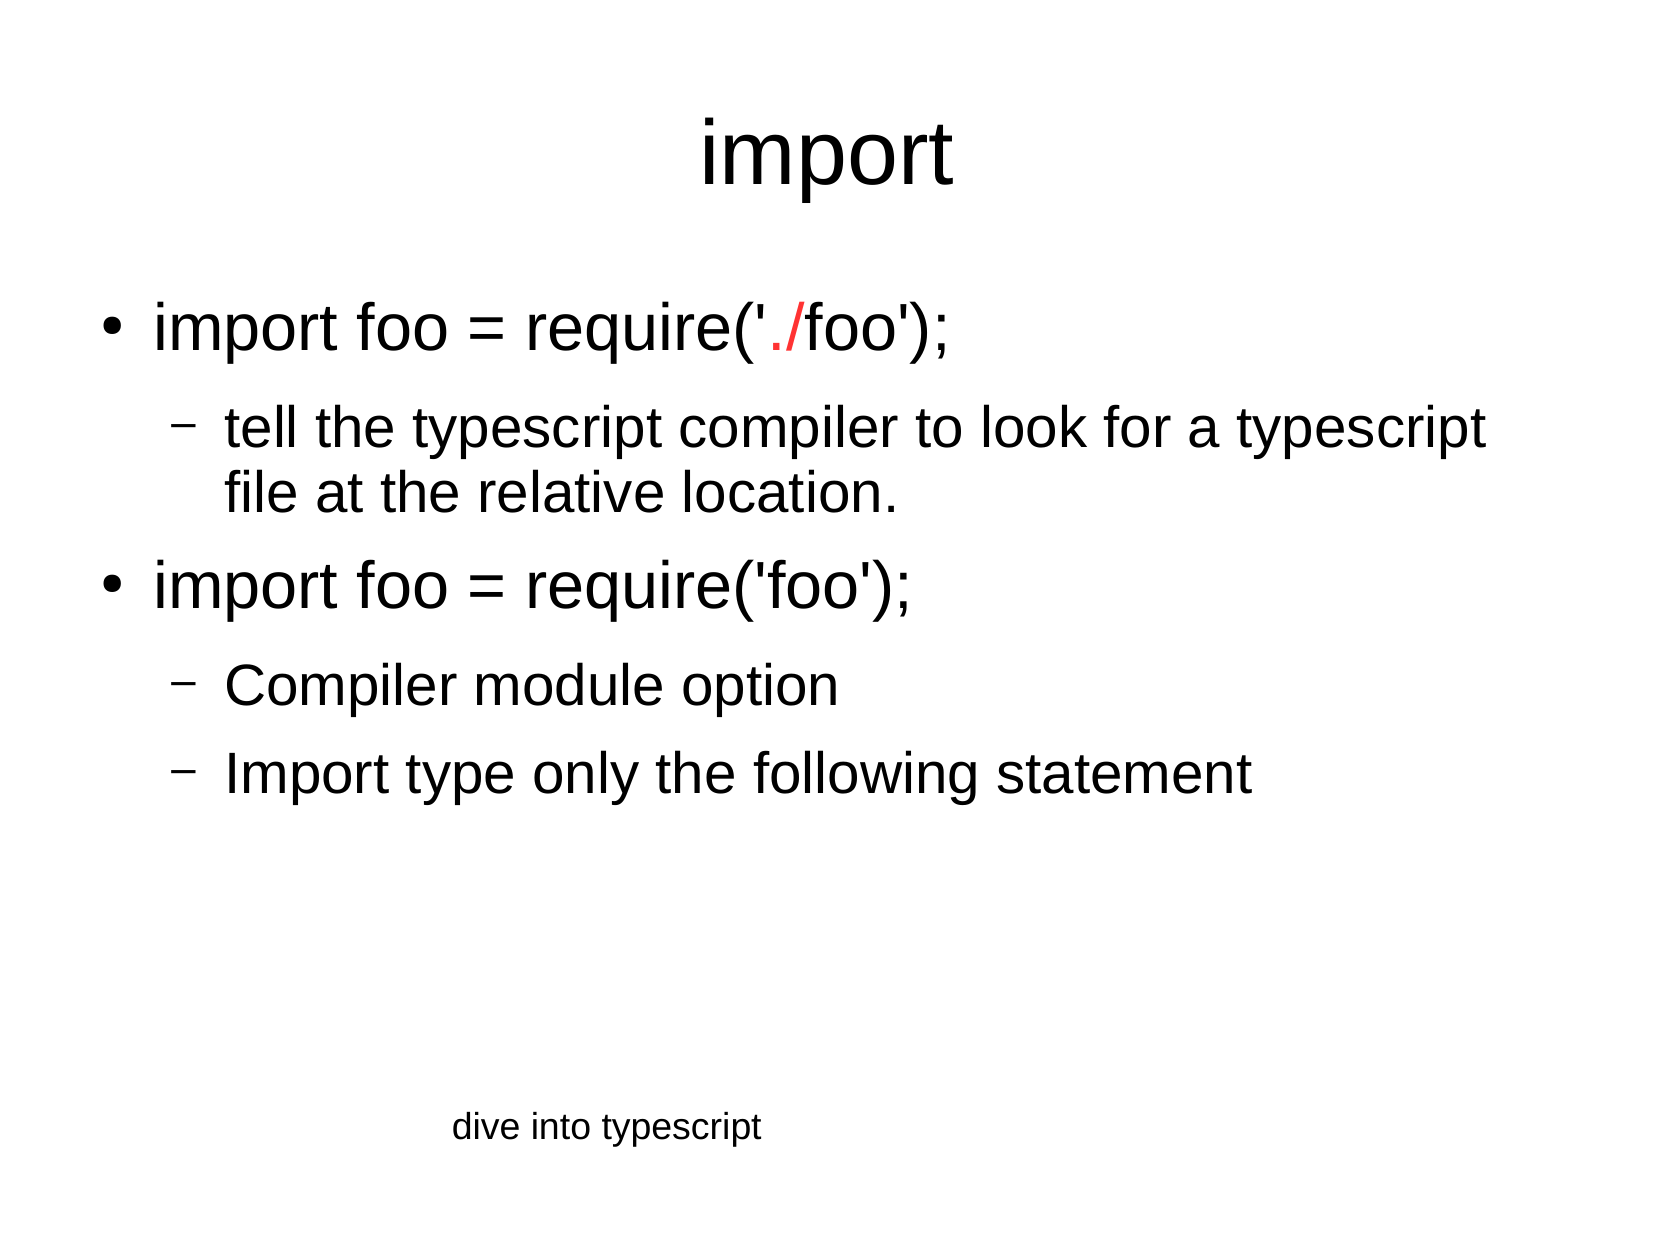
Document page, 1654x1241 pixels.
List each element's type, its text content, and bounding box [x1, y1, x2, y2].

title import [82, 49, 1571, 257]
text_box dive into typescript [437, 1098, 777, 1156]
list import foo = require('./foo'); tell the typescript compiler to look for a typescript file at the relative location. import foo = require('foo'); Compiler module option Import type only the following statement [82, 290, 1571, 1010]
